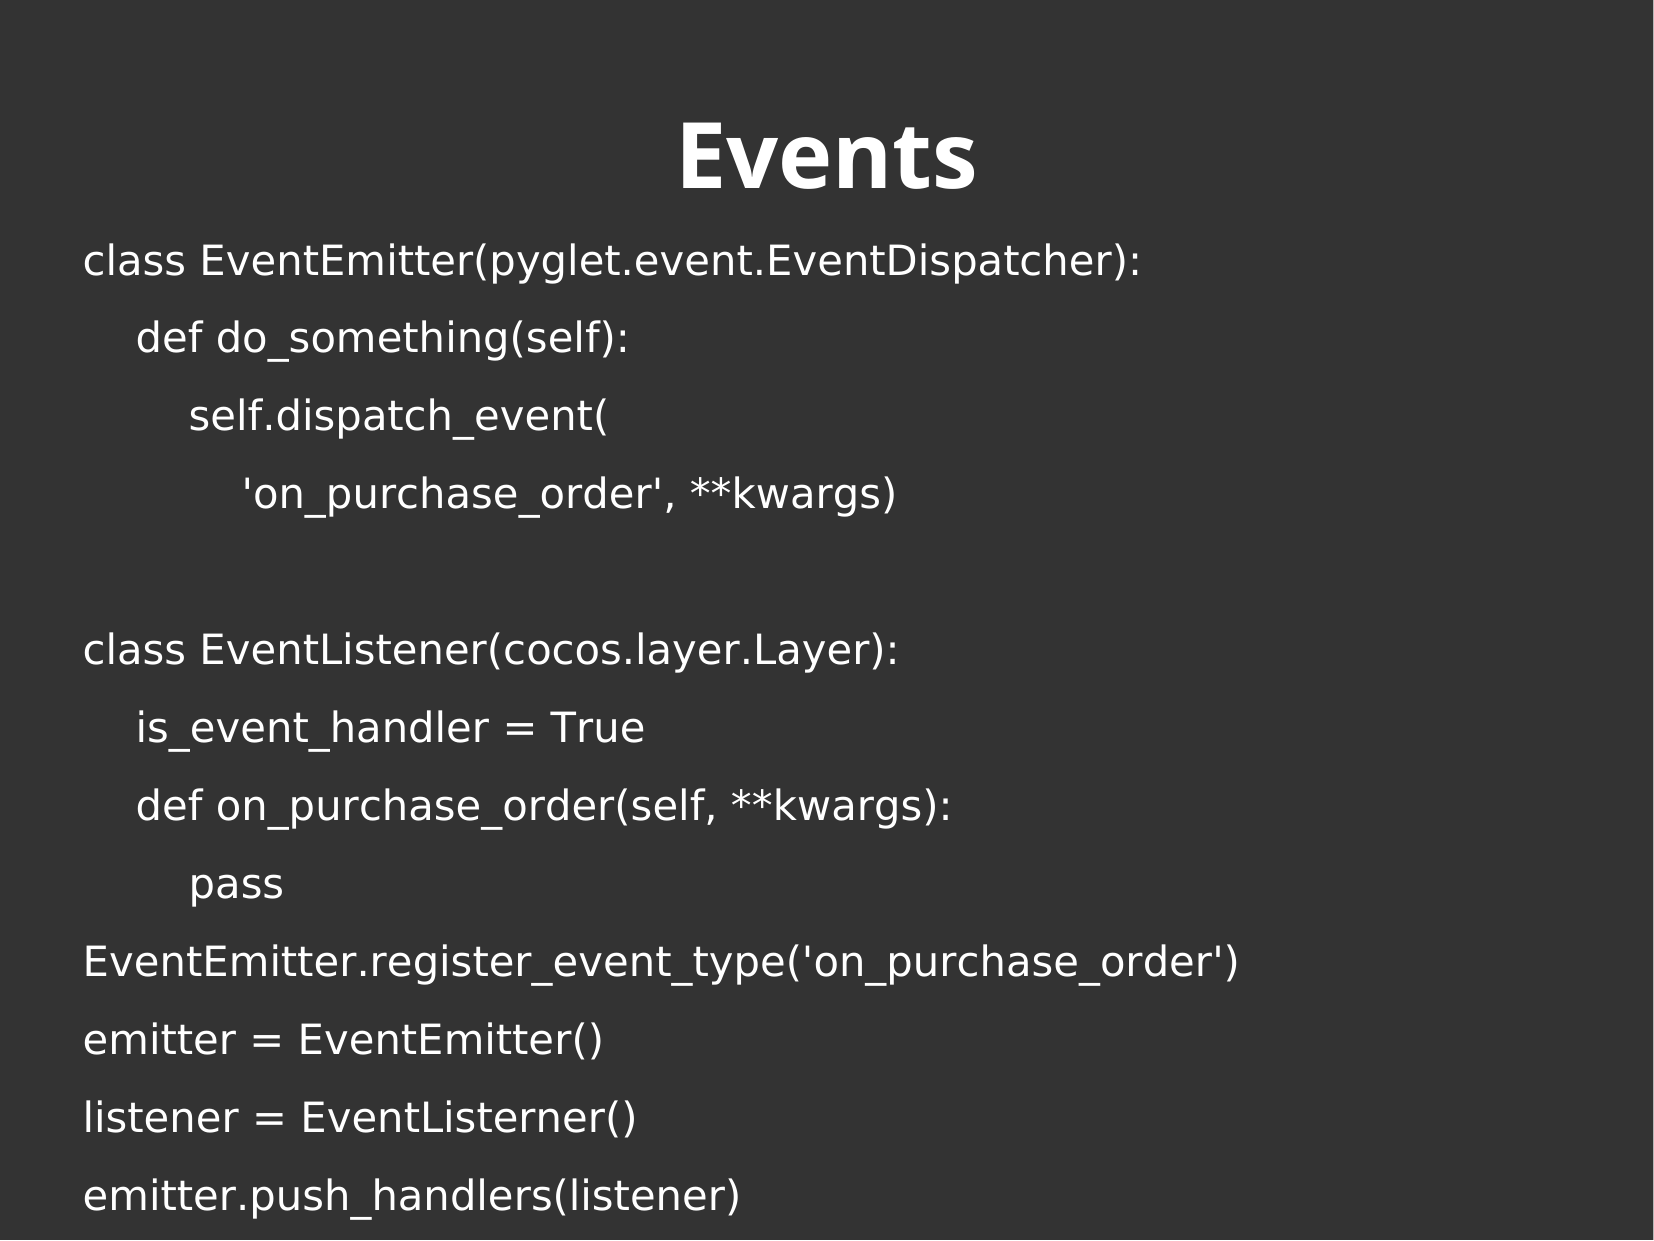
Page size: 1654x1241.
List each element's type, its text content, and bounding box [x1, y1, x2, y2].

list class EventEmitter(pyglet.event.EventDispatcher): def do_something(self): self.dispatch_event( 'on_purchase_order', **kwargs) class EventListener(cocos.layer.Layer): is_event_handler = True def on_purchase_order(self, **kwargs): pass EventEmitter.register_event_type('on_purchase_order') emitter = EventEmitter() listener = EventListerner() emitter.push_handlers(listener) [82, 236, 1571, 1221]
title Events [82, 49, 1571, 236]
